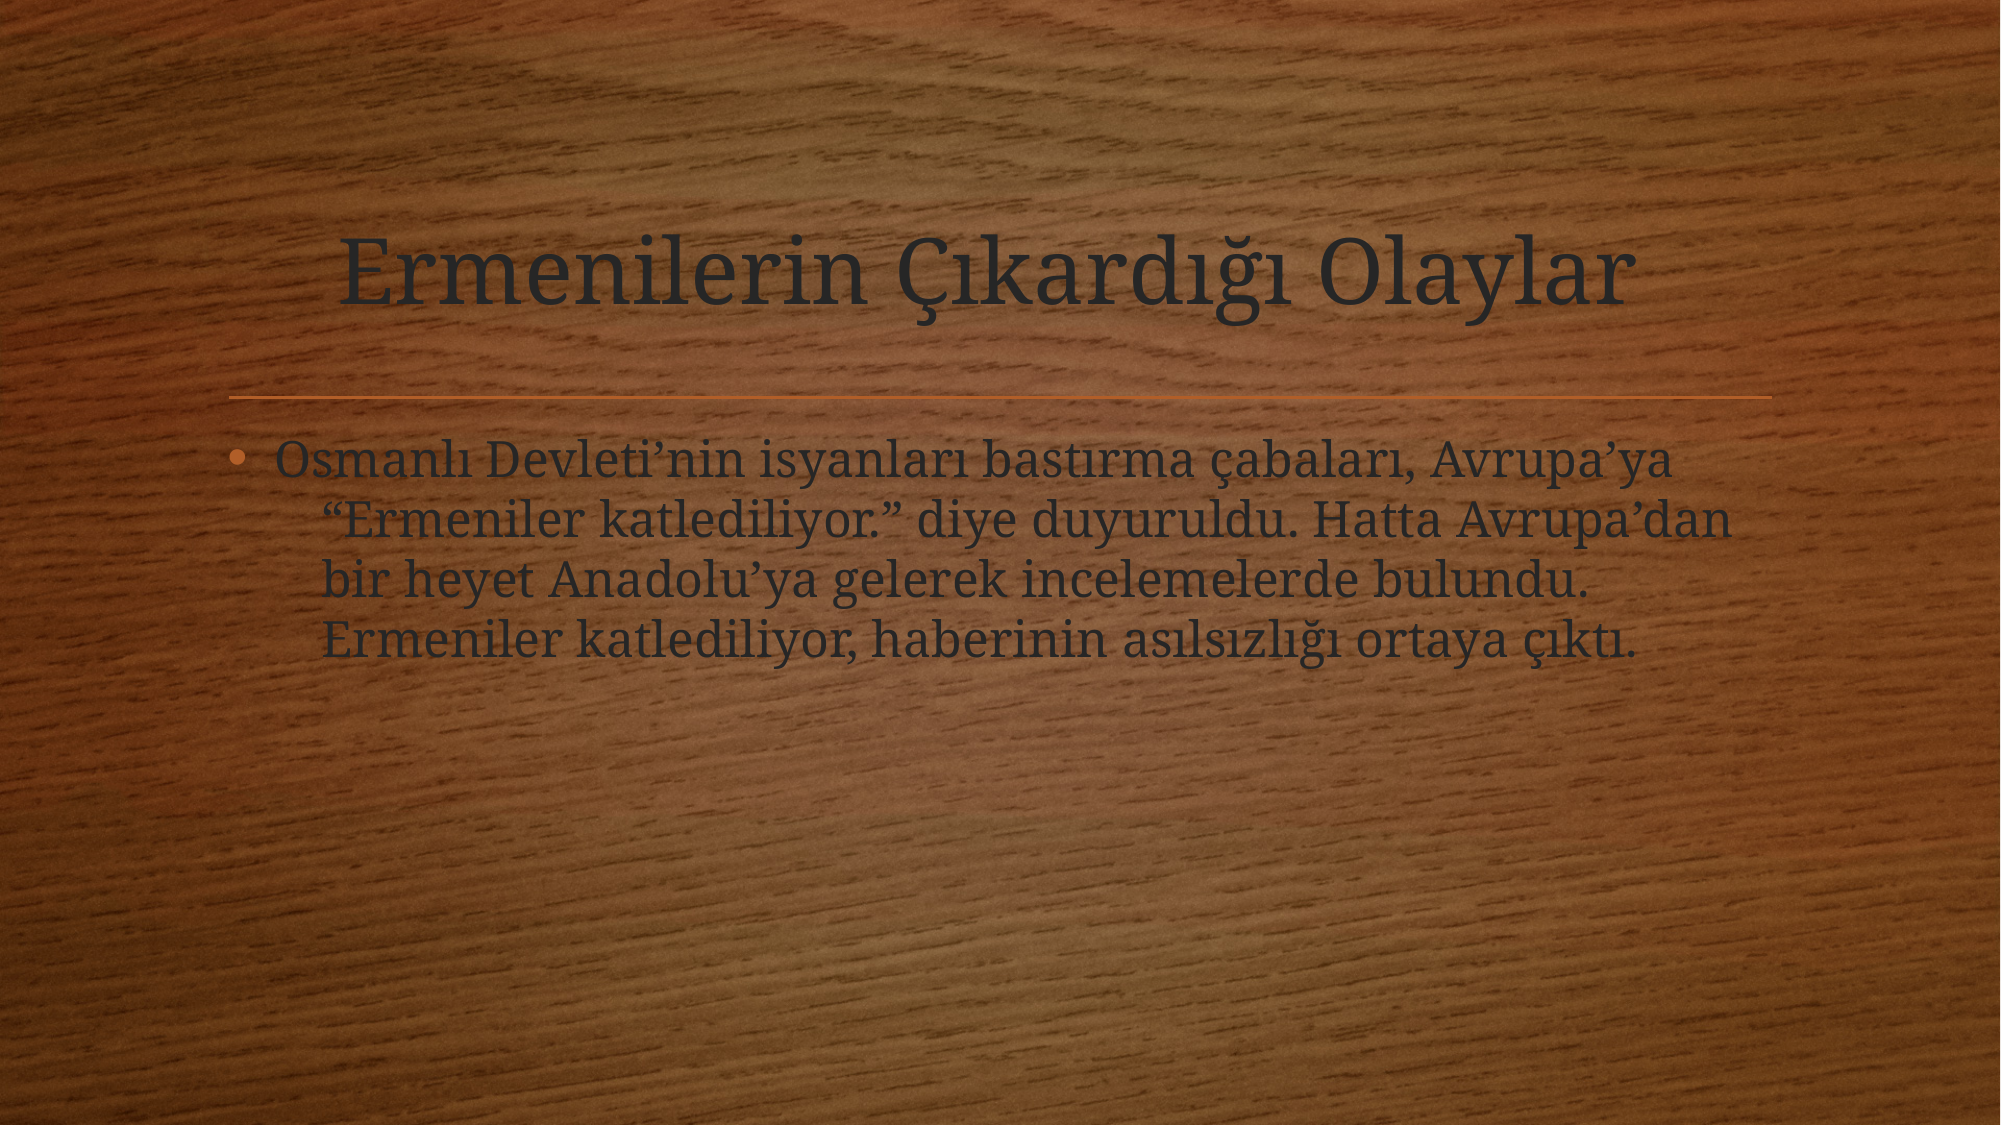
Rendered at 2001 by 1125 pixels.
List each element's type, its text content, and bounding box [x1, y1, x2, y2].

list Osmanlı Devleti’nin isyanları bastırma çabaları, Avrupa’ya “Ermeniler katlediliyor.” diye duyuruldu. Hatta Avrupa’dan bir heyet Anadolu’ya gelerek incelemelerde bulundu. Ermeniler katlediliyor, haberinin asılsızlığı ortaya çıktı. [212, 419, 1788, 964]
title Ermenilerin Çıkardığı Olaylar [212, 161, 1788, 376]
